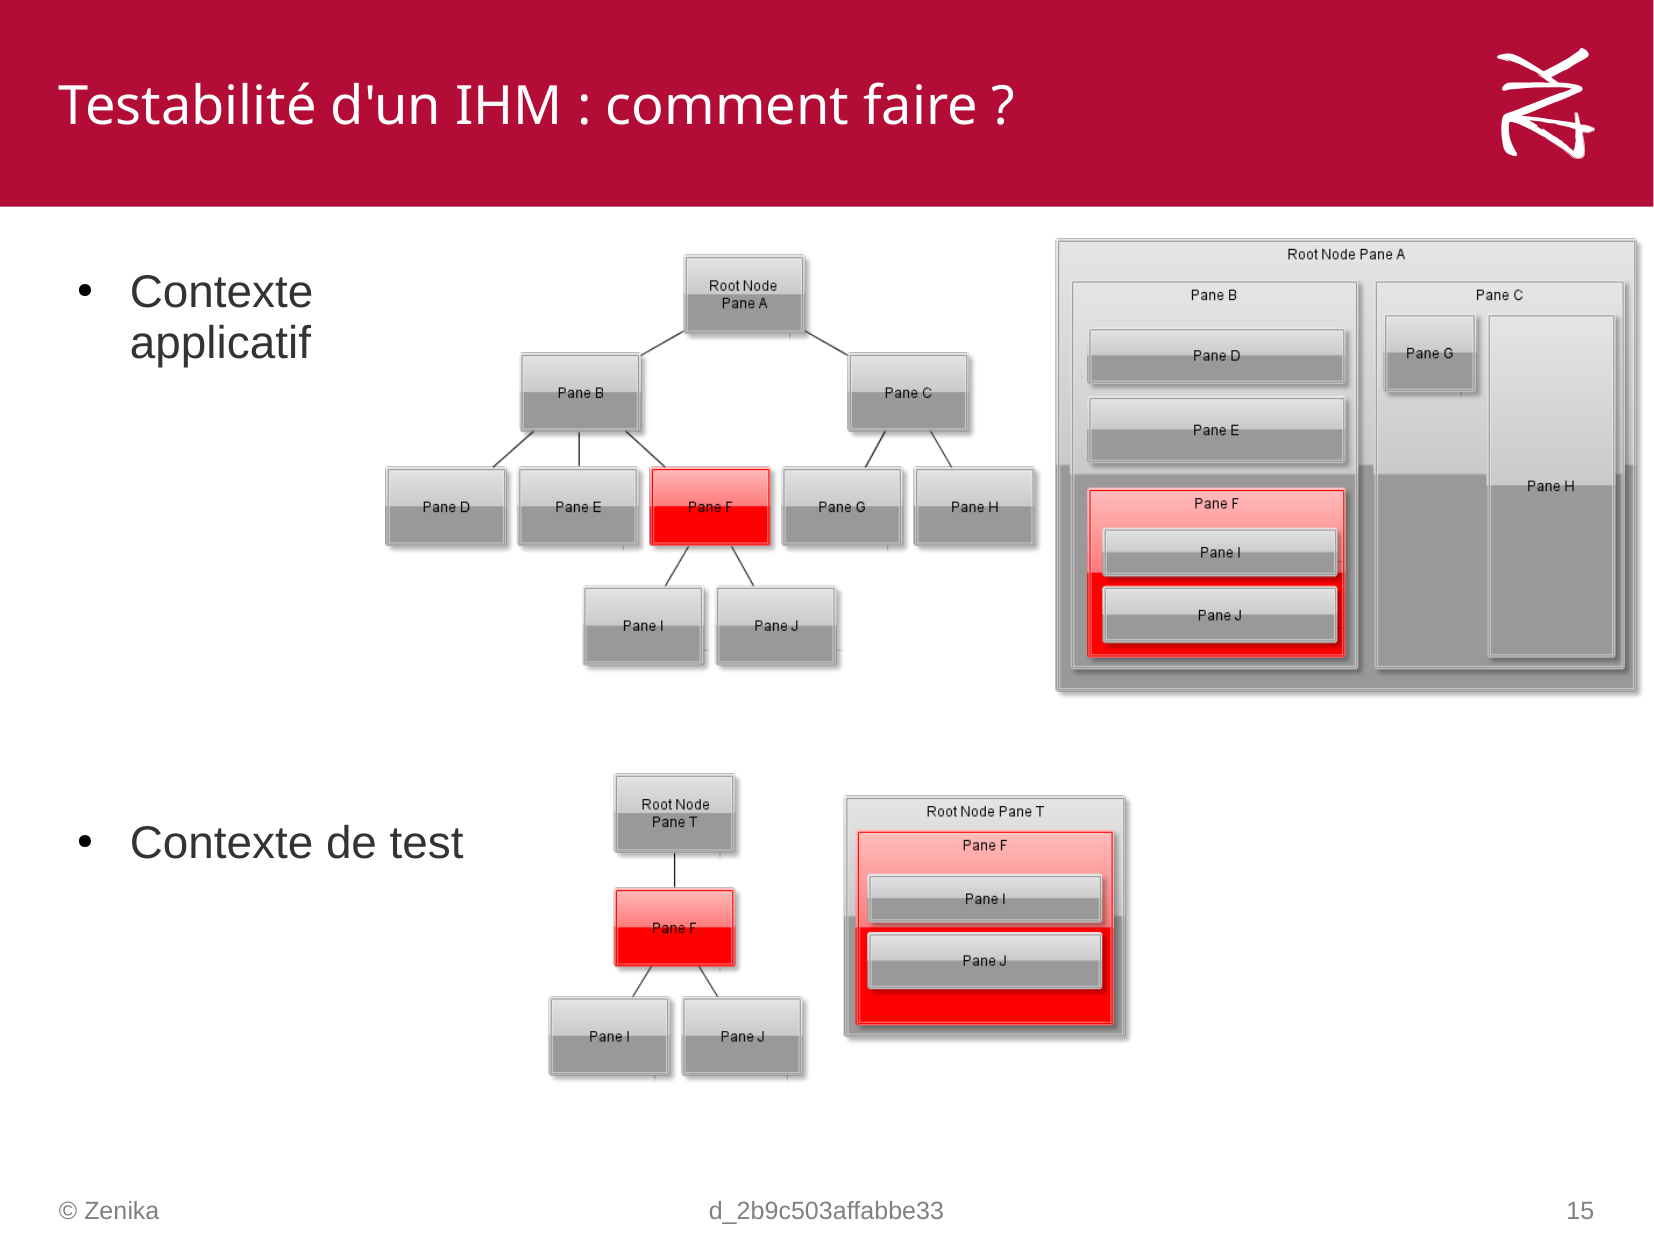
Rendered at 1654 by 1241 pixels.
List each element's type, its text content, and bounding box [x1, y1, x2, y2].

picture [368, 221, 1654, 709]
list Contexte applicatif Contexte de test [59, 265, 1595, 986]
picture [531, 756, 1143, 1093]
title Testabilité d'un IHM : comment faire ? [59, 29, 1595, 178]
